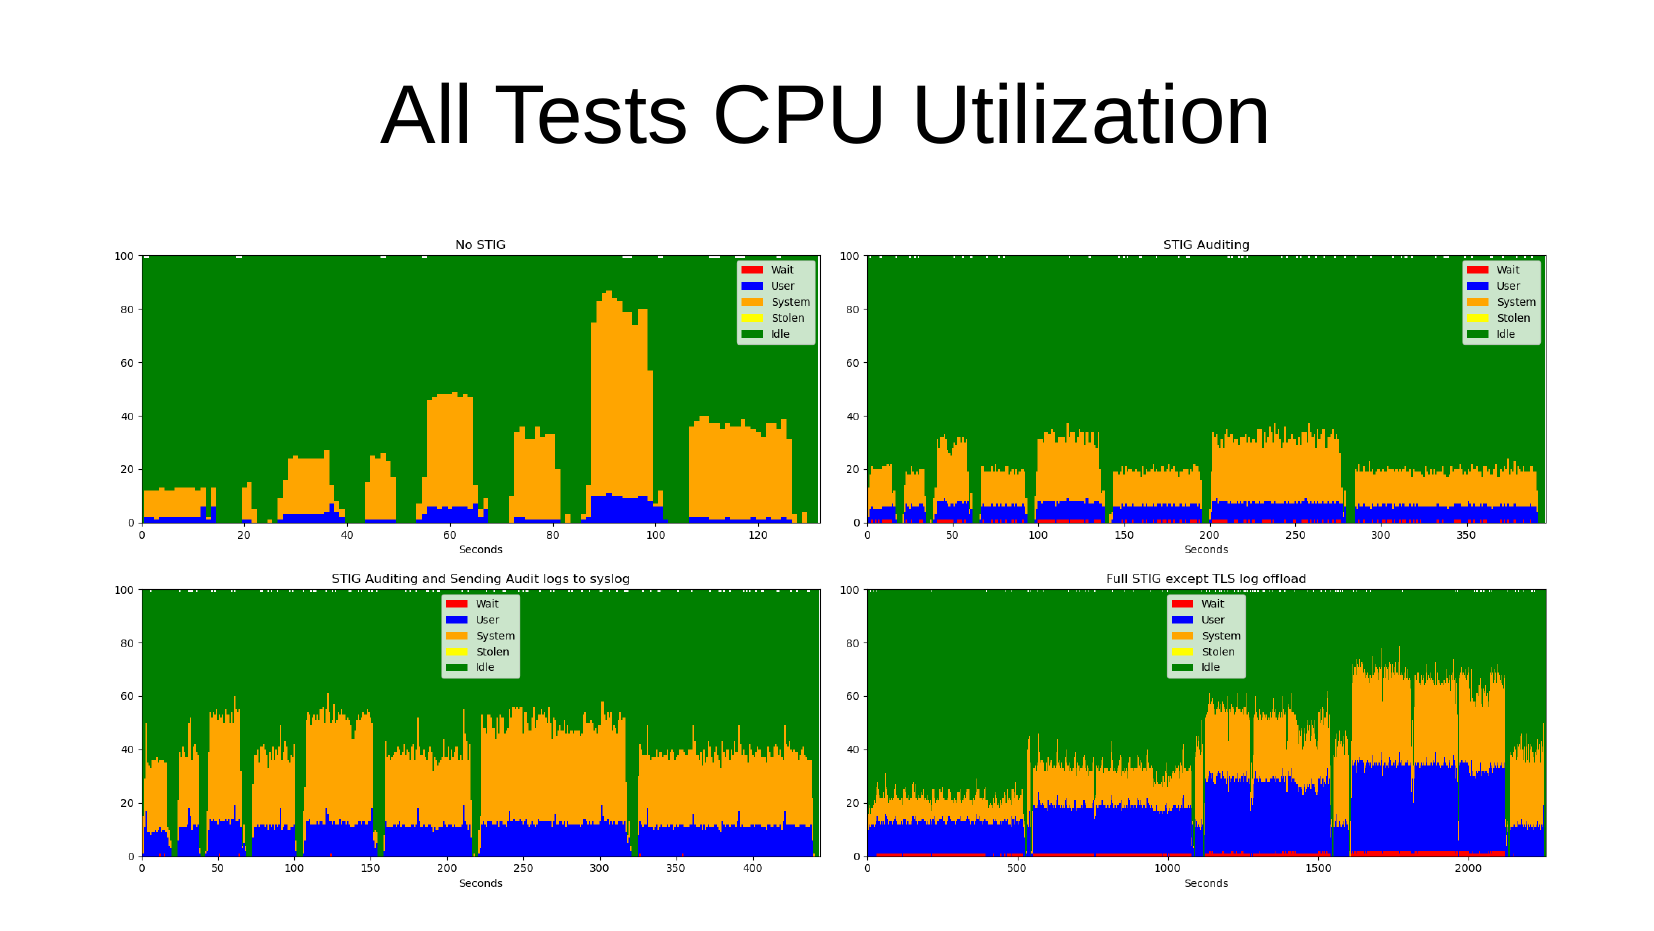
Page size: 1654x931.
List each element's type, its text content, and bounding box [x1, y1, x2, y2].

picture [94, 180, 1559, 931]
title All Tests CPU Utilization [82, 37, 1571, 193]
